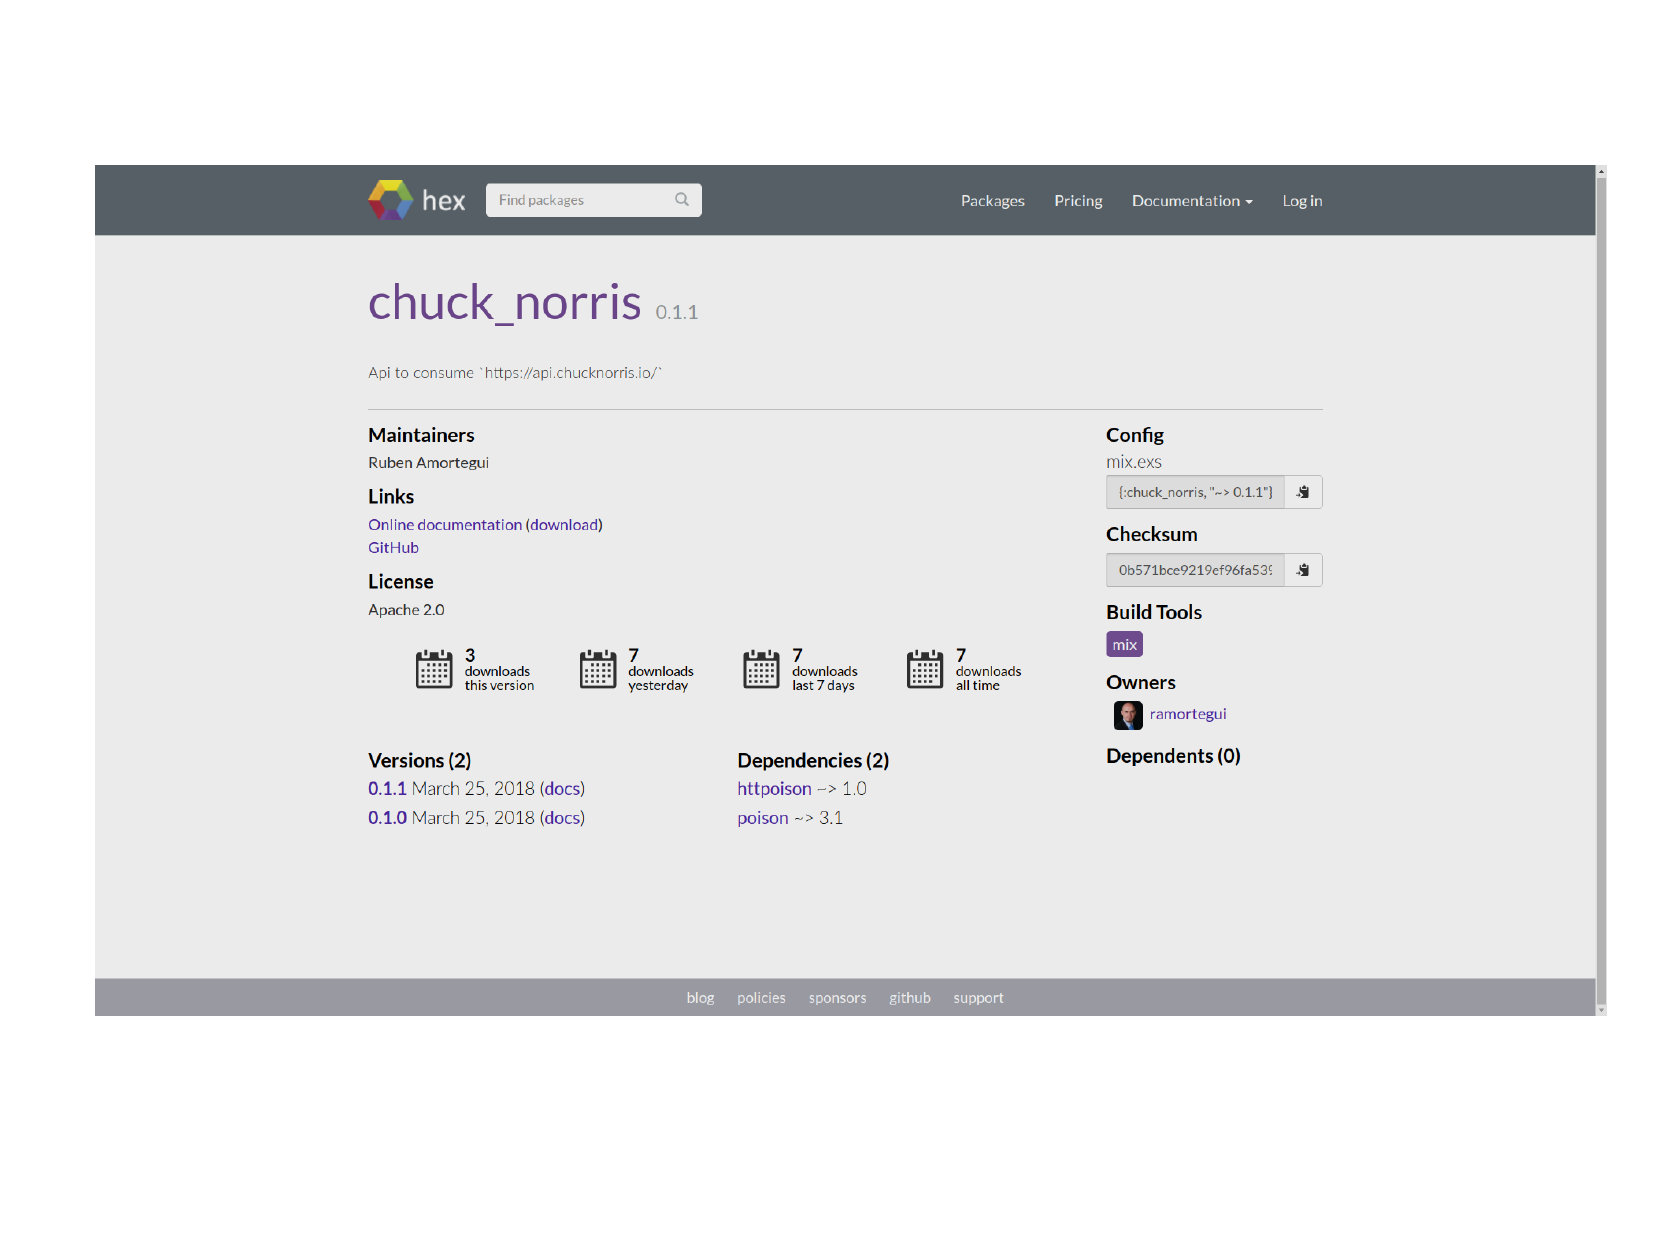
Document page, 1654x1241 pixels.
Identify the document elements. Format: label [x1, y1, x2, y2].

picture [95, 165, 1607, 1016]
